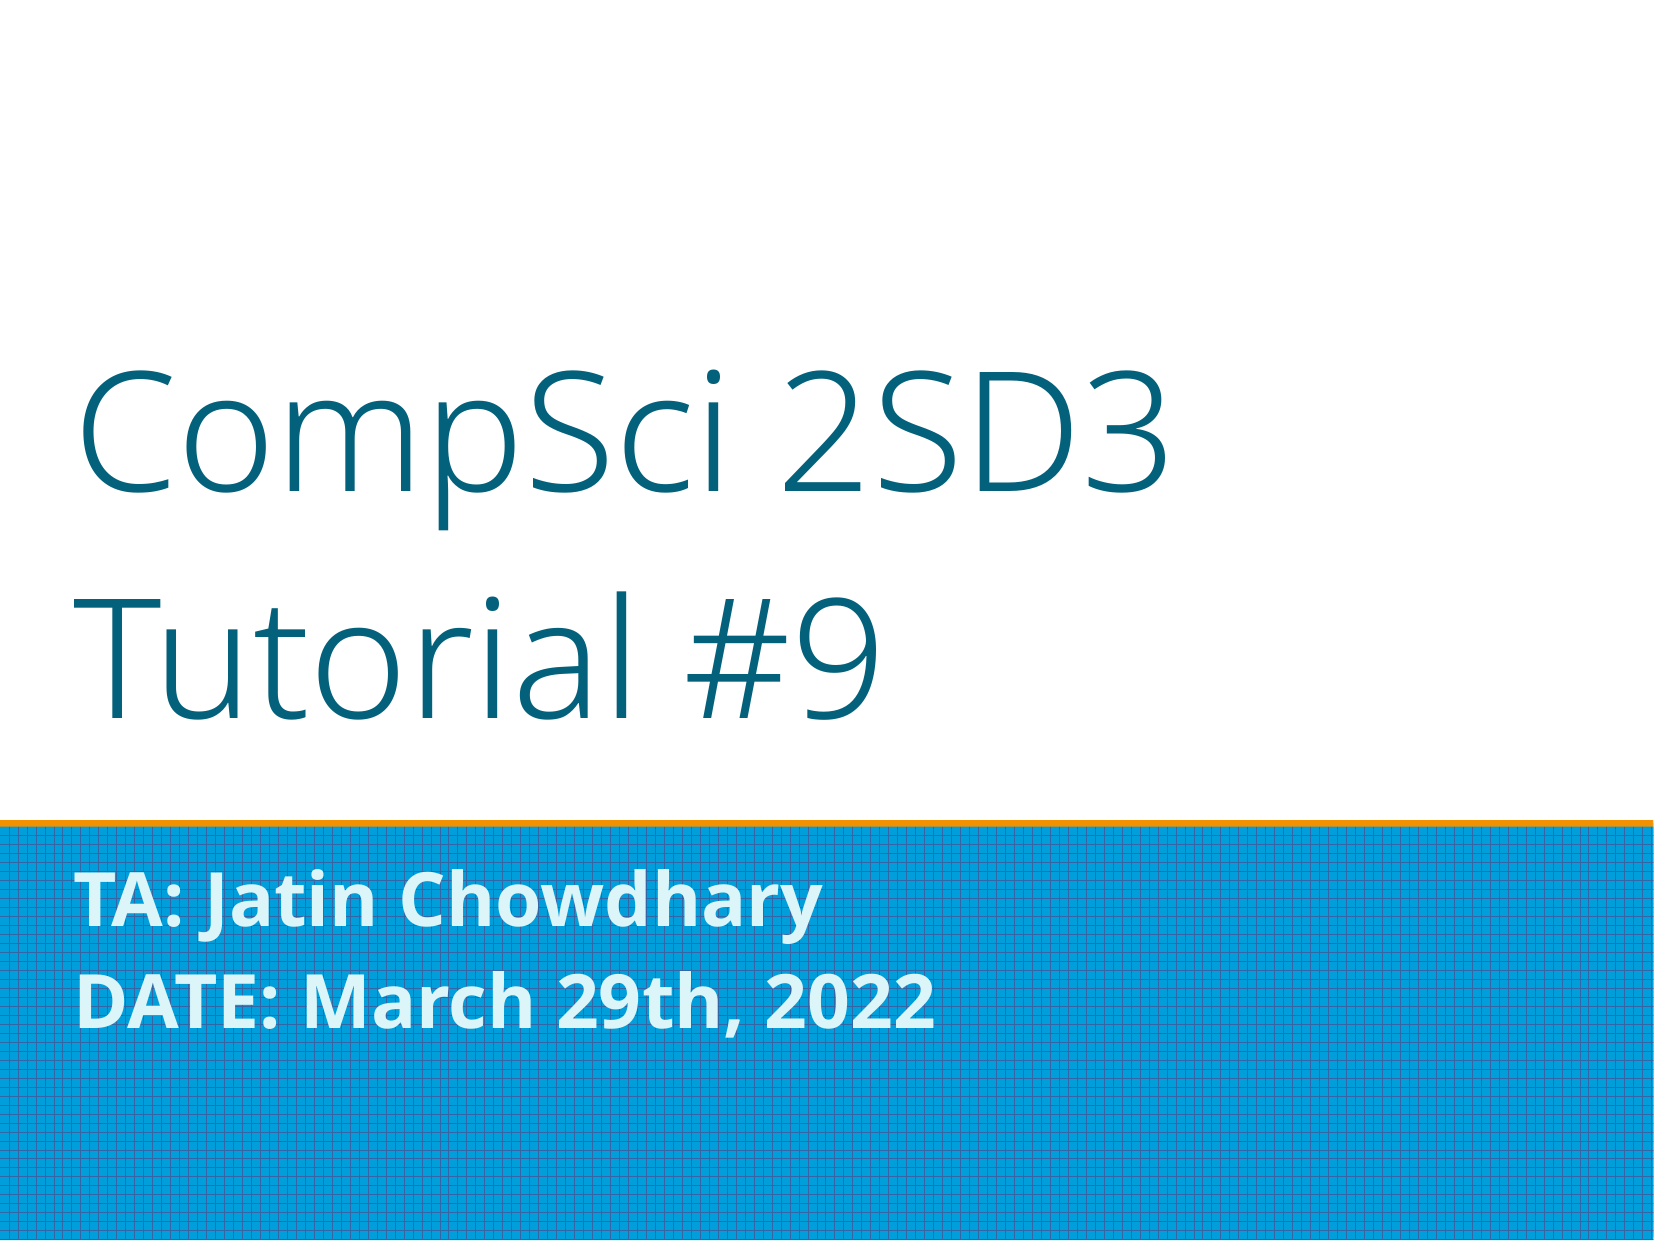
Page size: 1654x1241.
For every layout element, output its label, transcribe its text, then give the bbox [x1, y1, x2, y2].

subtitle TA: Jatin Chowdhary DATE: March 29th, 2022 [73, 846, 1551, 1103]
title CompSci 2SD3 Tutorial #9 [73, 59, 1551, 768]
